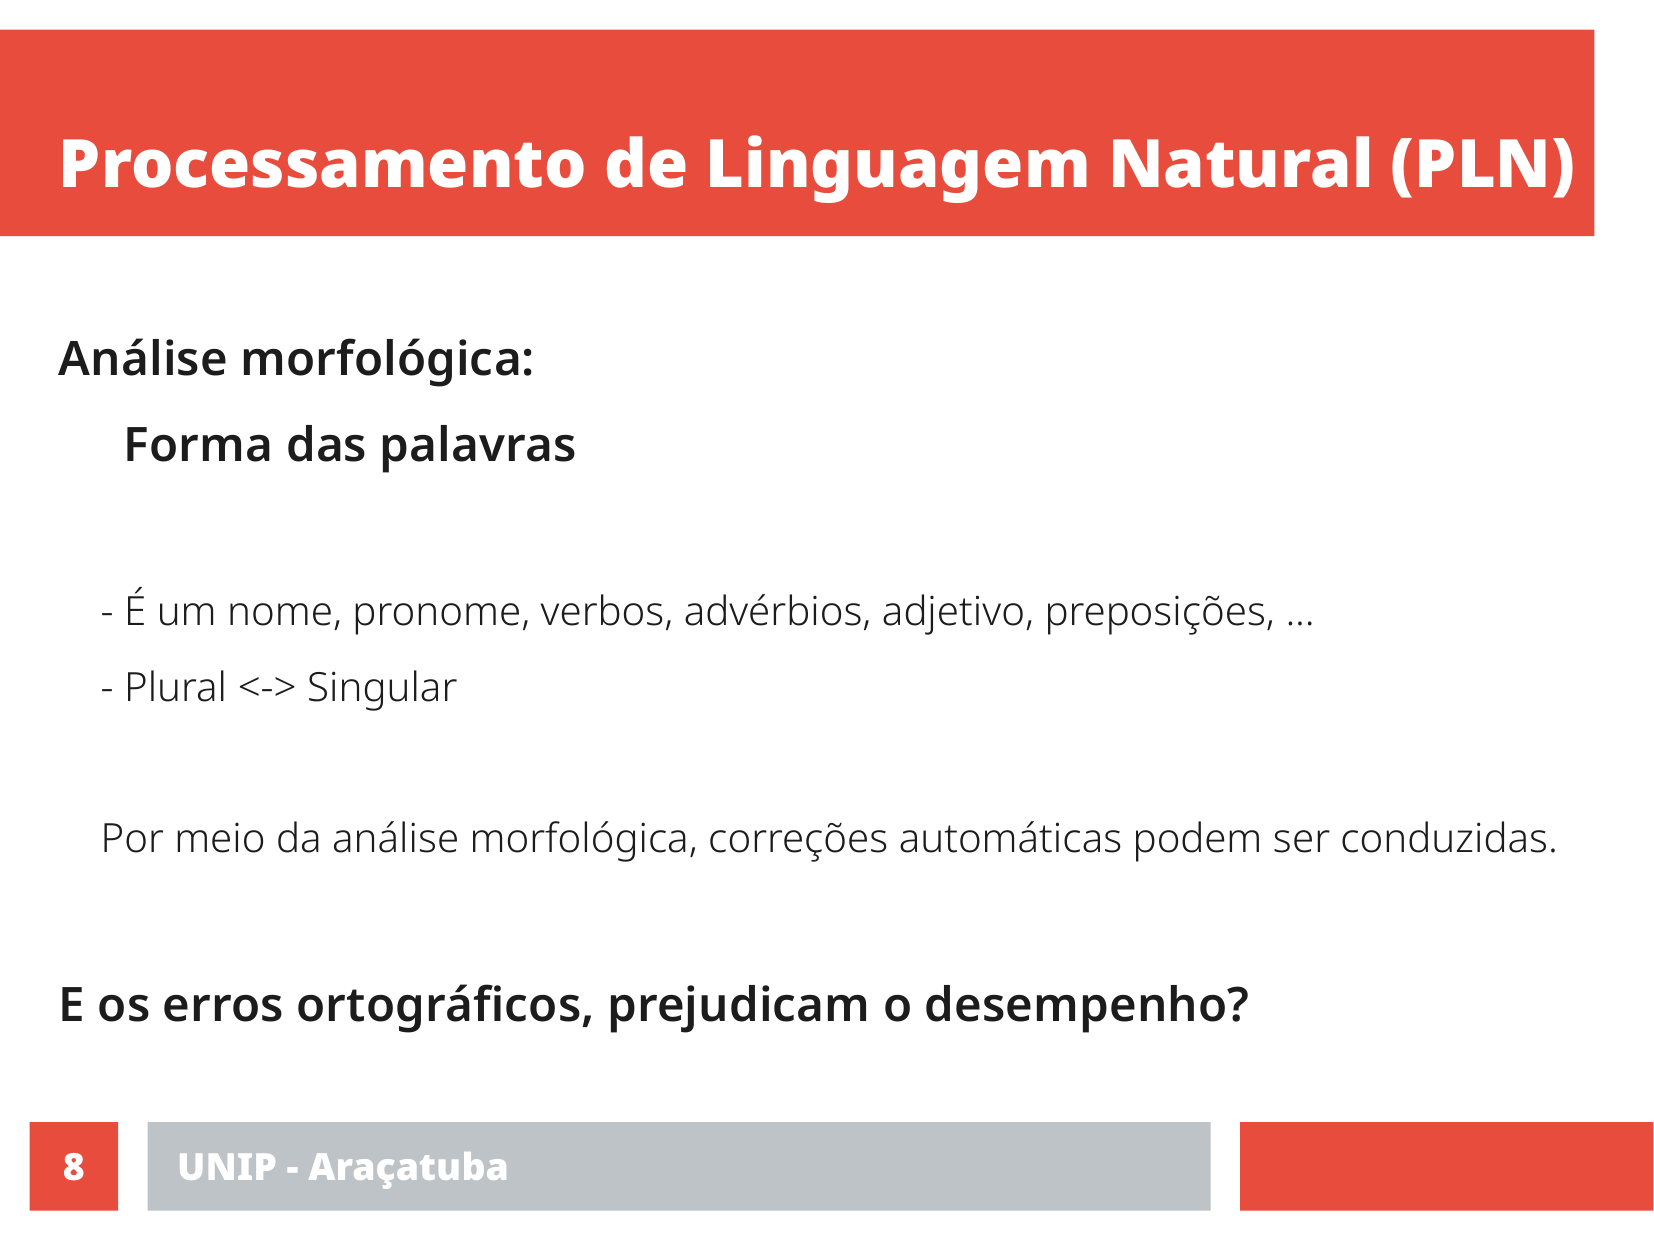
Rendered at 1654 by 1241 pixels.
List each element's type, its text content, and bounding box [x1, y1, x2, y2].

list Análise morfológica: Forma das palavras - É um nome, pronome, verbos, advérbios, adjetivo, preposições, ... - Plural <-> Singular Por meio da análise morfológica, correções automáticas podem ser conduzidas. E os erros ortográficos, prejudicam o desempenho? [59, 324, 1565, 1093]
title Processamento de Linguagem Natural (PLN) [59, 59, 1595, 207]
